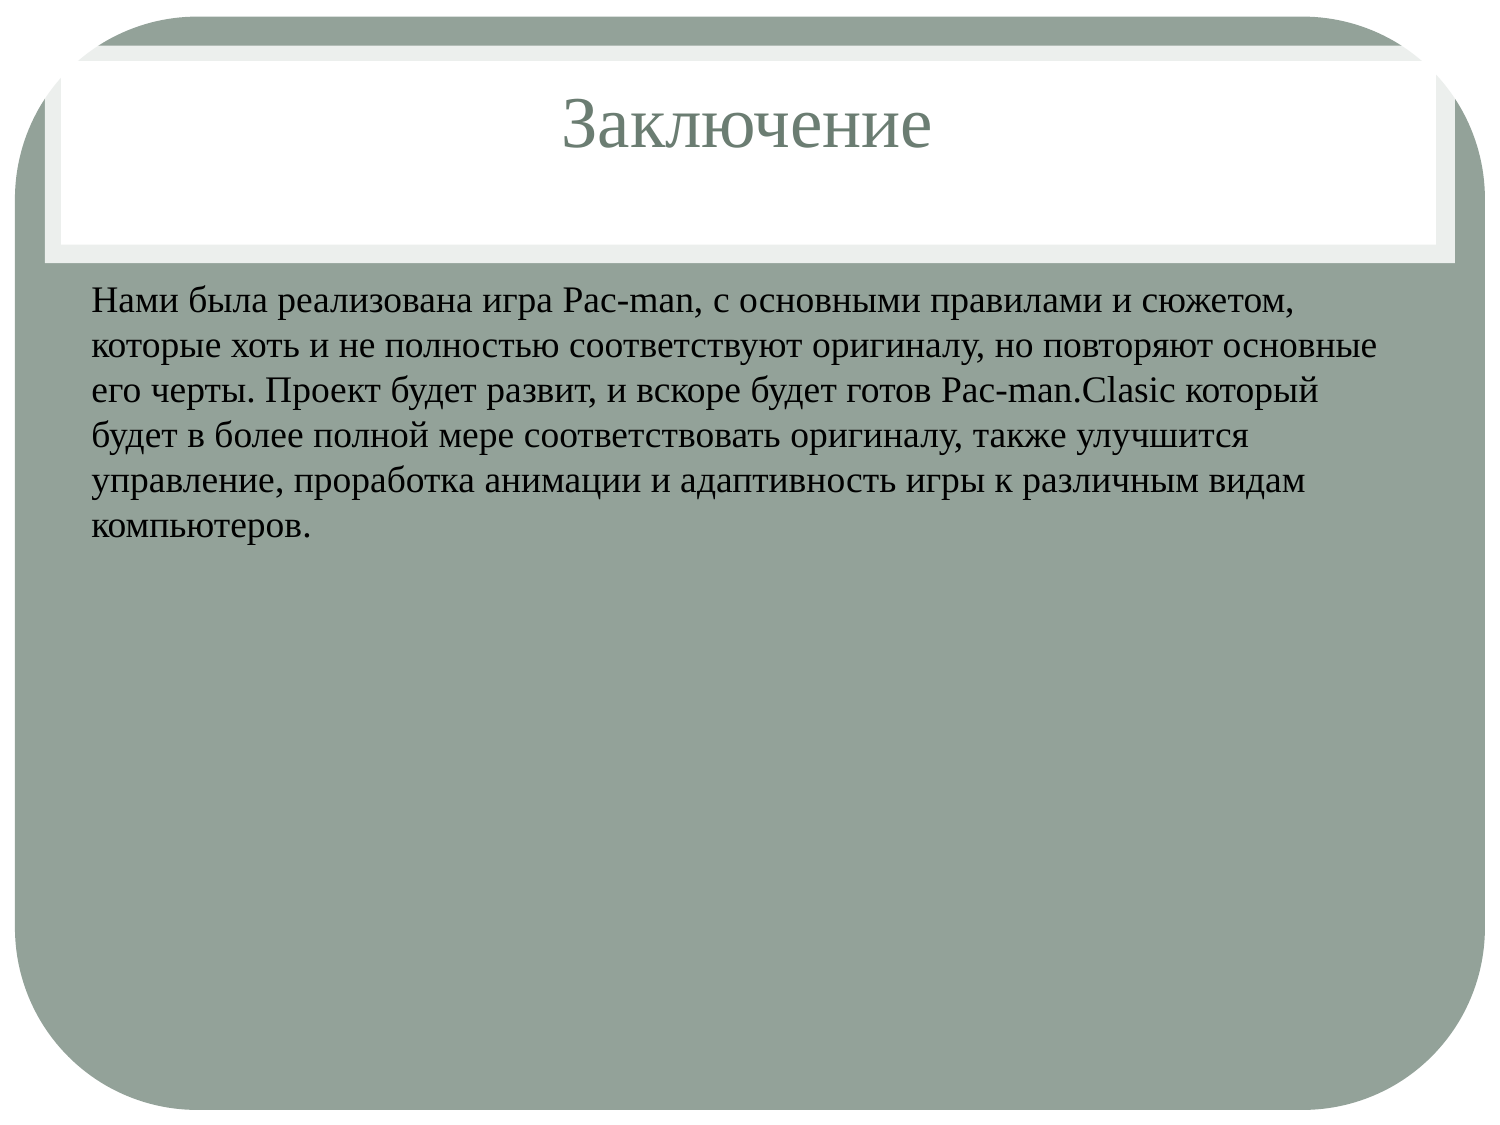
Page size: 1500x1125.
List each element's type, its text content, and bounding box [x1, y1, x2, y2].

title Заключение [69, 66, 1425, 238]
text_box Нами была реализована игра Pac-man, с основными правилами и сюжетом, которые хоть и не полностью соответствуют оригиналу, но повторяют основные его черты. Проект будет развит, и вскоре будет готов Pac-man.Clasic который будет в более полной мере соответствовать оригиналу, также улучшится управление, проработка анимации и адаптивность игры к различным видам компьютеров. [76, 267, 1424, 552]
